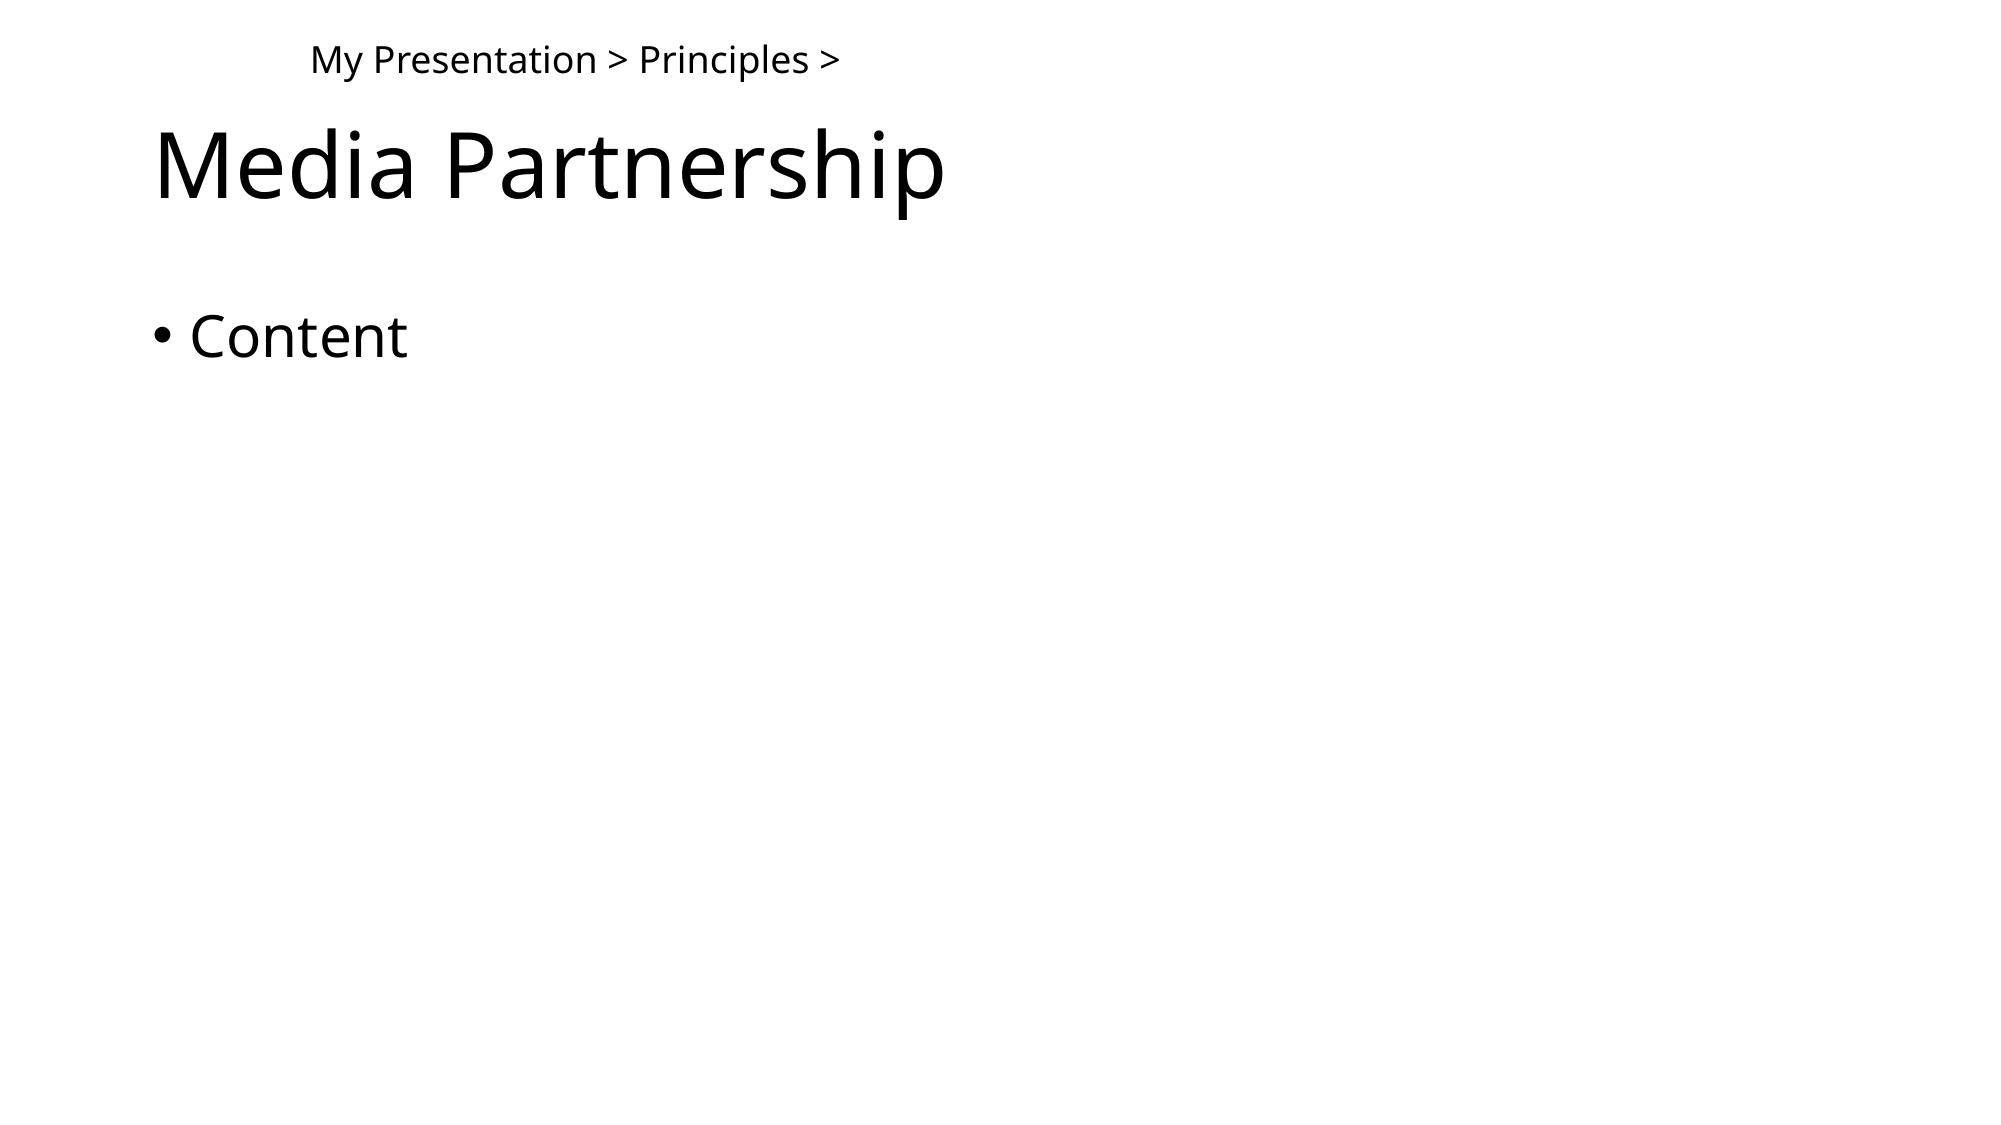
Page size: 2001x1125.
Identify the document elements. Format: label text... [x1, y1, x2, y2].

text_box My Presentation > Principles > [295, 25, 831, 81]
title Media Partnership [137, 59, 1863, 278]
list Content [137, 299, 1863, 1014]
